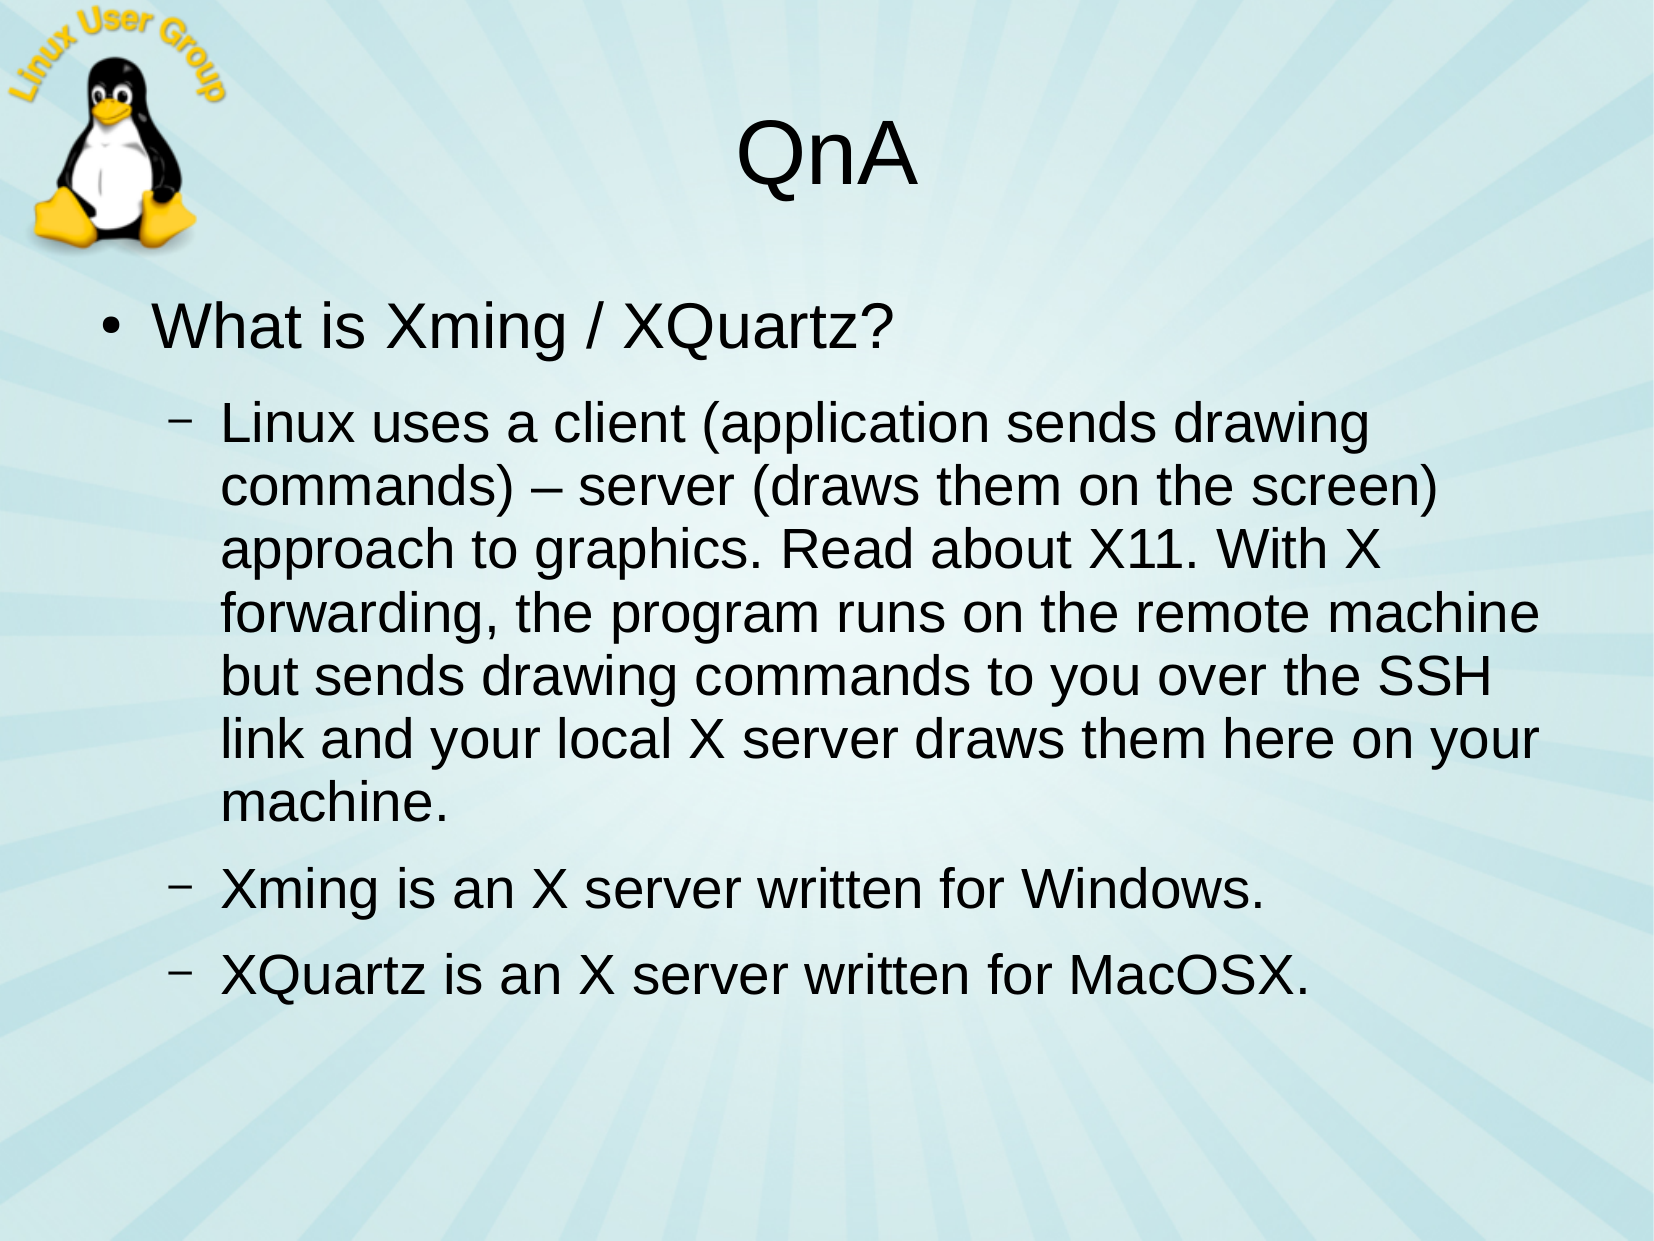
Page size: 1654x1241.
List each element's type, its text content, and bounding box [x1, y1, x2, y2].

title QnA [82, 49, 1571, 257]
picture [0, 0, 1654, 1241]
list What is Xming / XQuartz? Linux uses a client (application sends drawing commands) – server (draws them on the screen) approach to graphics. Read about X11. With X forwarding, the program runs on the remote machine but sends drawing commands to you over the SSH link and your local X server draws them here on your machine. Xming is an X server written for Windows. XQuartz is an X server written for MacOSX. [82, 290, 1571, 1010]
